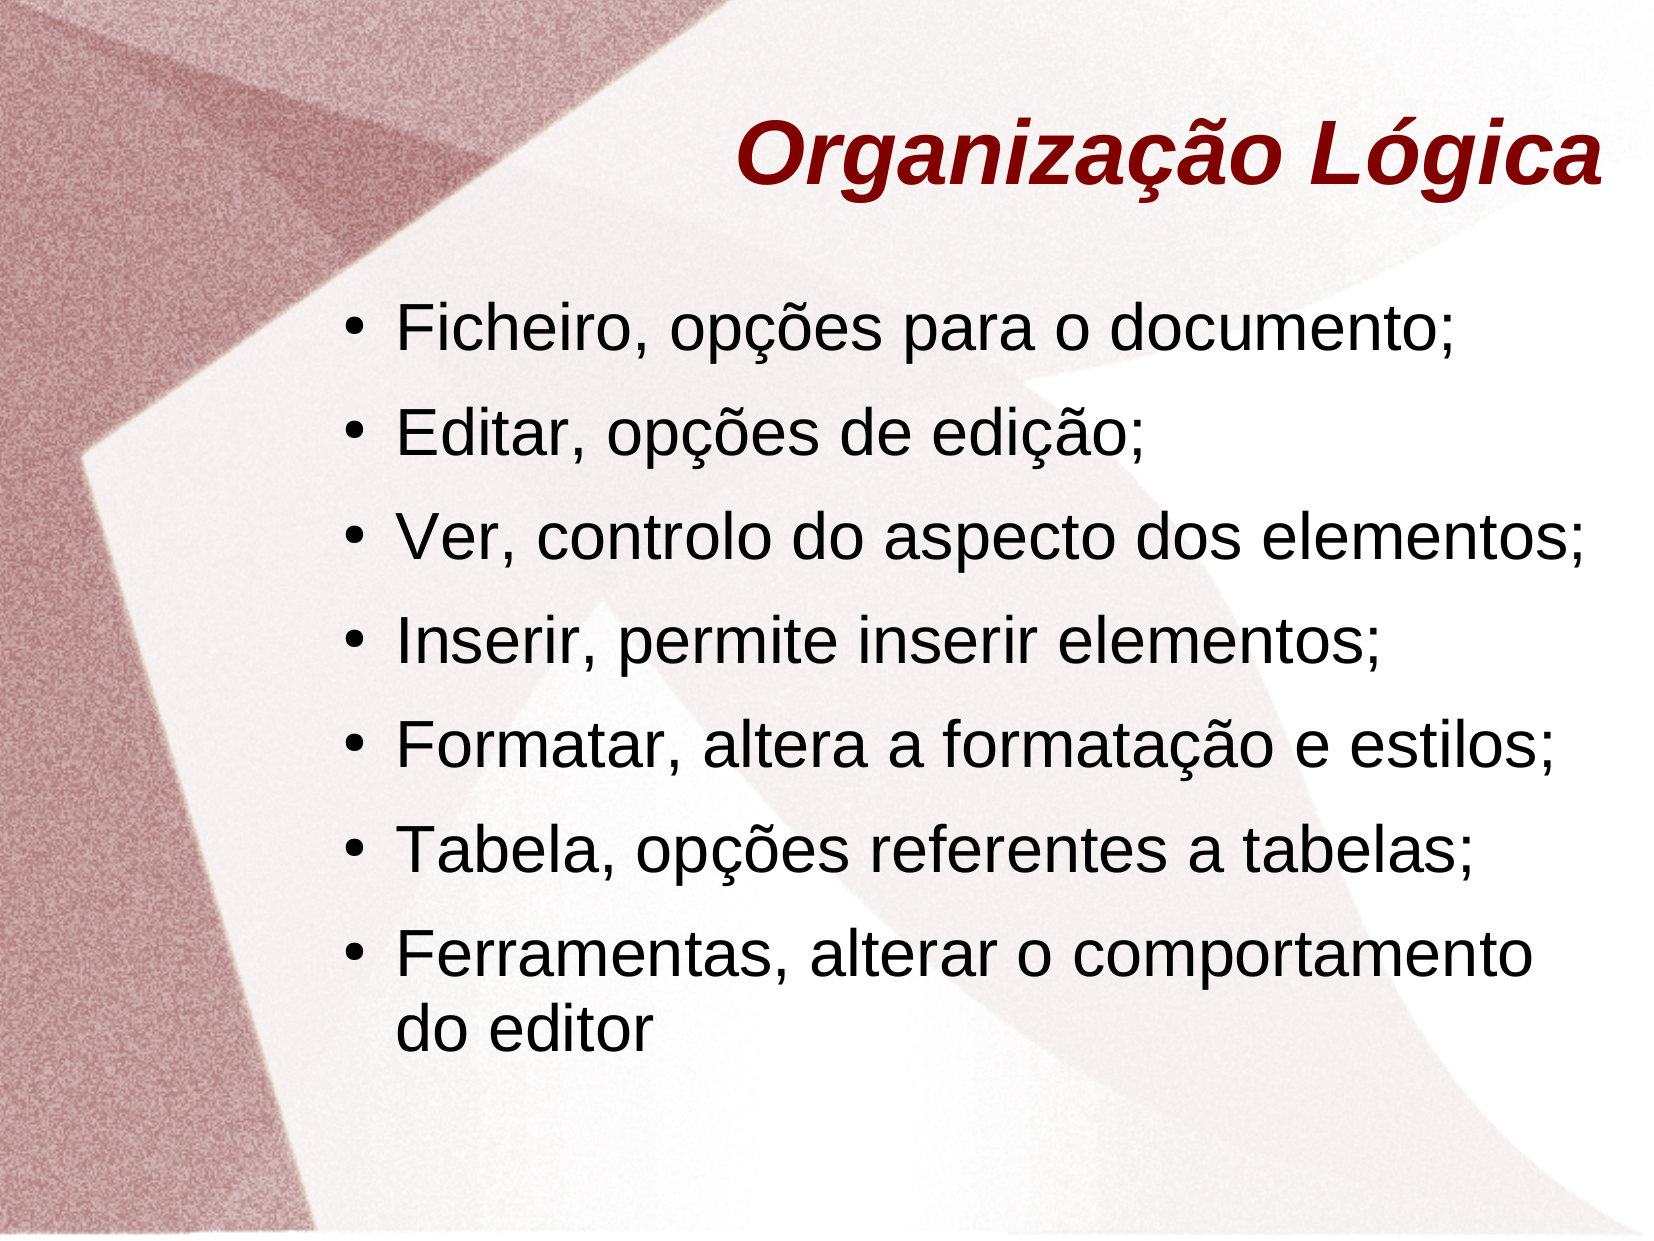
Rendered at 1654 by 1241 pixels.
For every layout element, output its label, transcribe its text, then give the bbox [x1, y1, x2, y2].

title Organização Lógica [596, 56, 1607, 250]
list Ficheiro, opções para o documento; Editar, opções de edição; Ver, controlo do aspecto dos elementos; Inserir, permite inserir elementos; Formatar, altera a formatação e estilos; Tabela, opções referentes a tabelas; Ferramentas, alterar o comportamento do editor [324, 290, 1601, 1064]
picture [0, 0, 1654, 1241]
